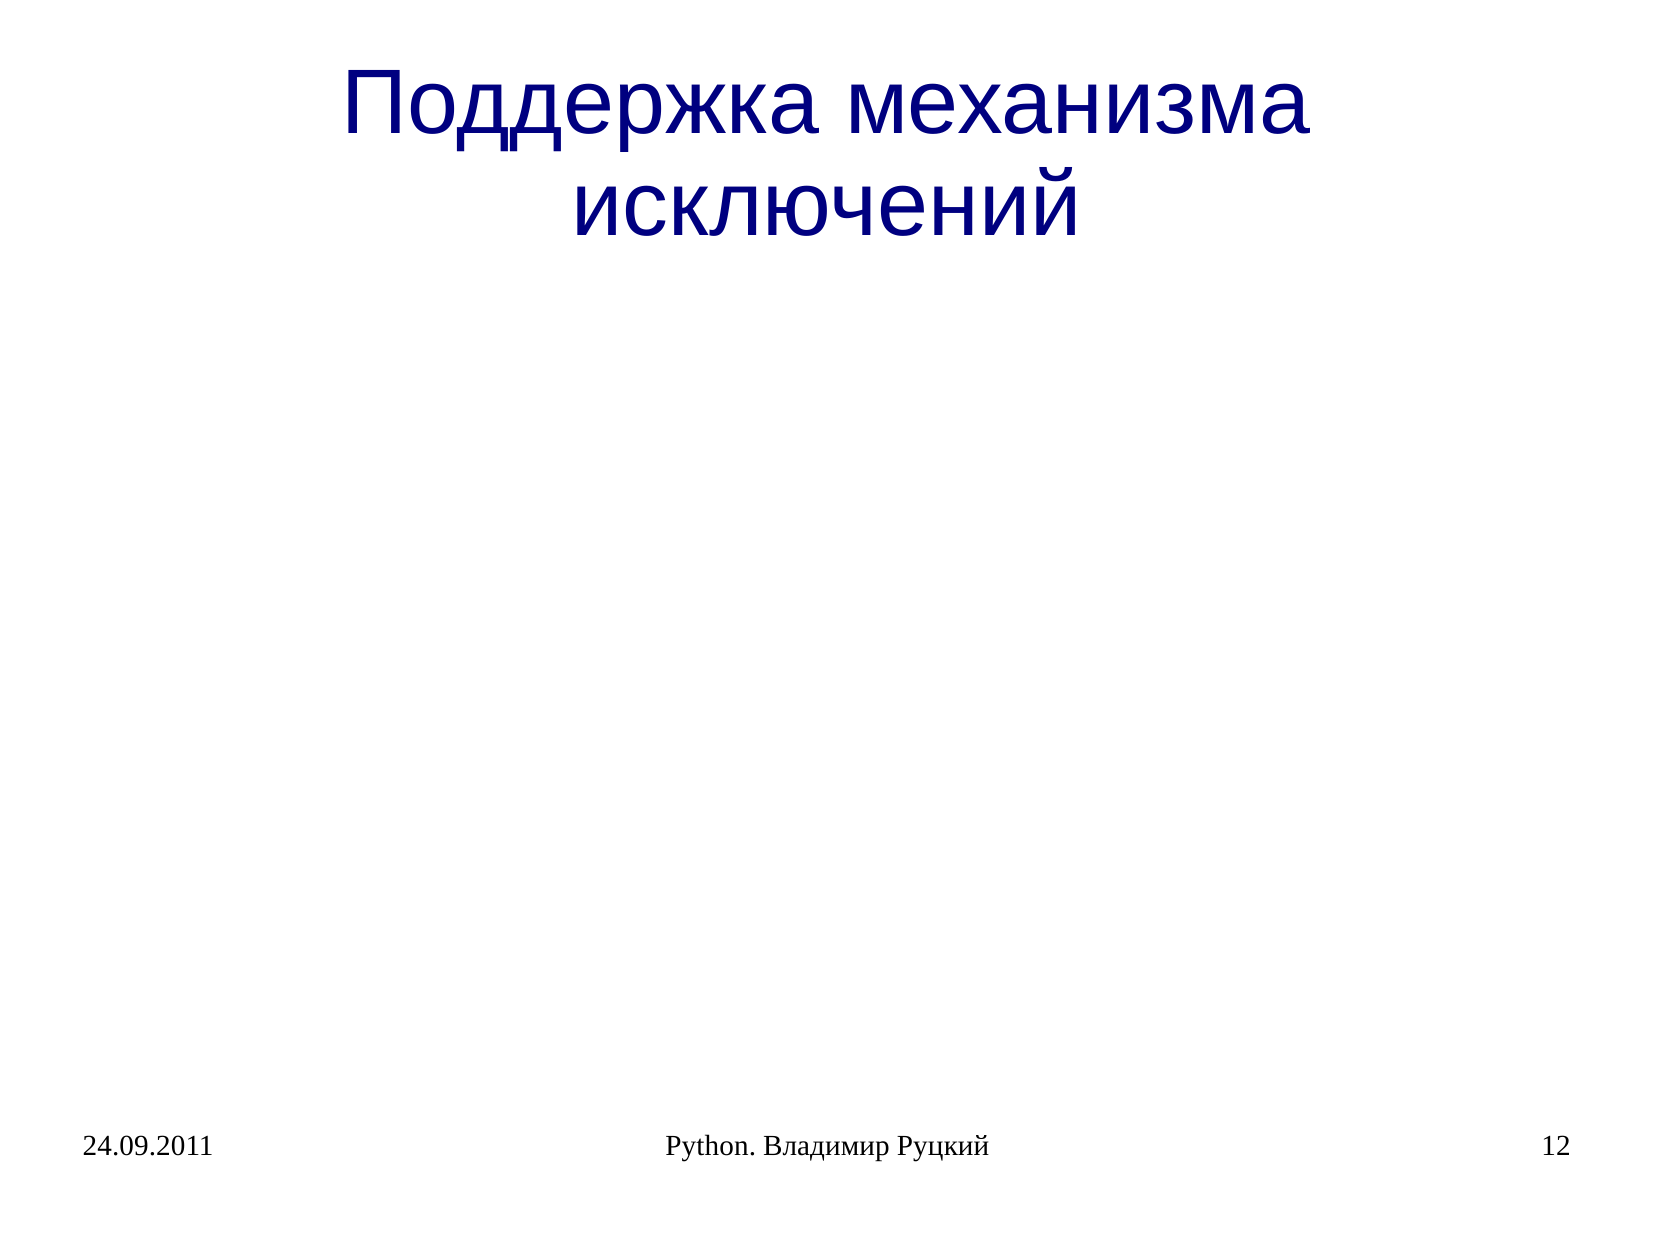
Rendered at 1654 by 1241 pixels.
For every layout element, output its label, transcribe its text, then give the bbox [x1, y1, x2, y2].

title Поддержка механизма исключений [82, 49, 1571, 257]
